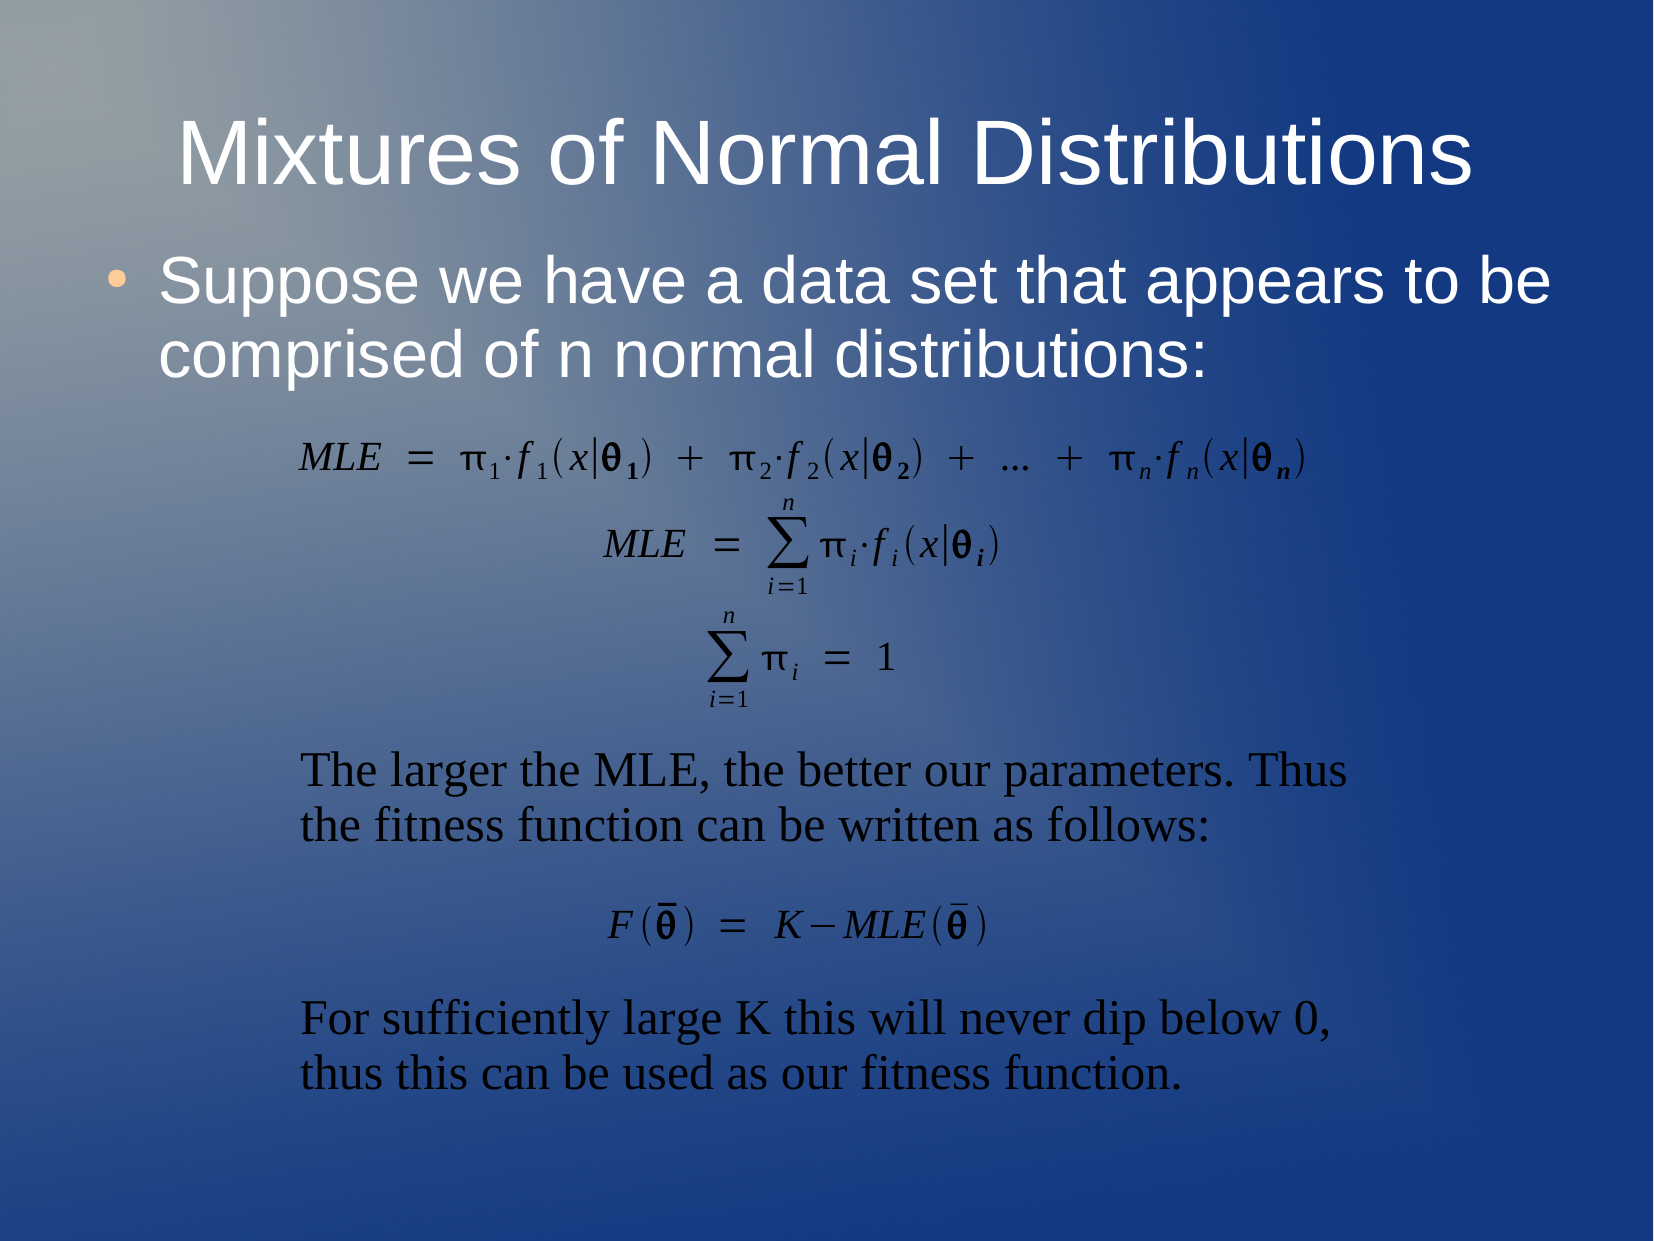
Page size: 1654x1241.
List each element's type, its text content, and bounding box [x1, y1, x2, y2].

chart [600, 900, 994, 950]
list Suppose we have a data set that appears to be comprised of n normal distributions: [87, 242, 1576, 451]
text_box The larger the MLE, the better our parameters. Thus the fitness function can be written as follows: [300, 741, 1388, 863]
text_box For sufficiently large K this will never dip below 0, thus this can be used as our fitness function. [300, 990, 1388, 1112]
picture [0, 0, 1654, 1241]
chart [289, 433, 1313, 713]
title Mixtures of Normal Distributions [82, 49, 1571, 257]
